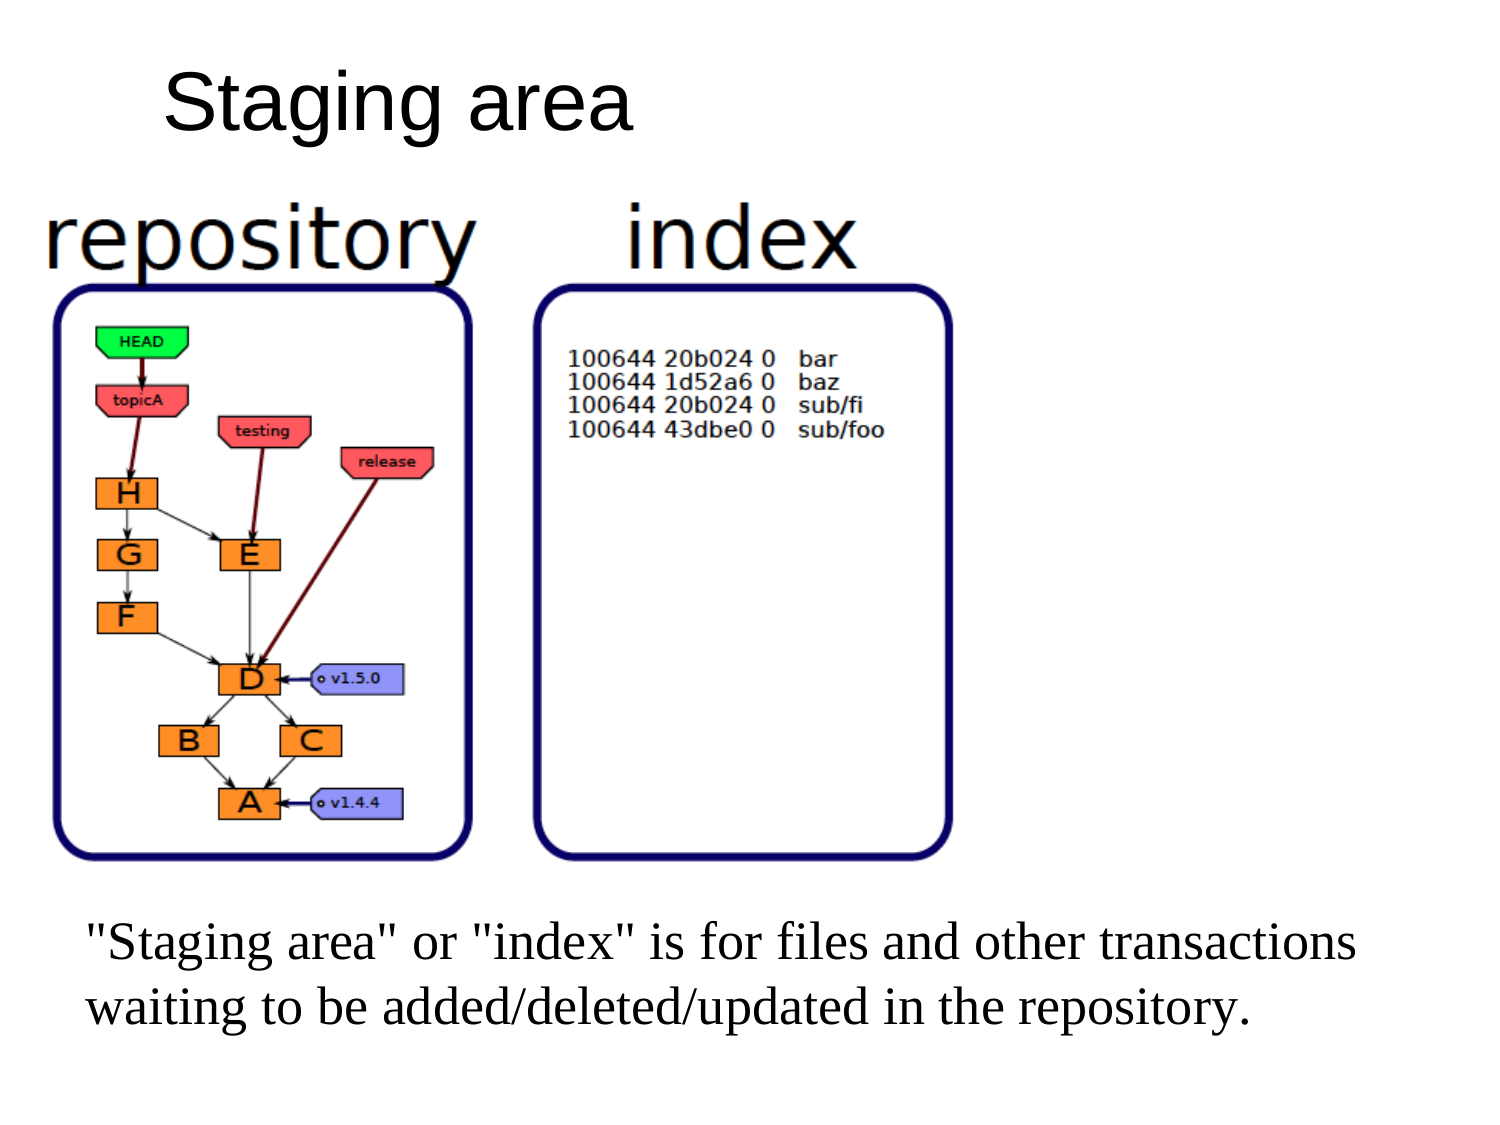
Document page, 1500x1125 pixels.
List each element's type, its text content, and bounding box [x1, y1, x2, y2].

text_box "Staging area" or "index" is for files and other transactions waiting to be added/deleted/updated in the repository. [70, 897, 1441, 1033]
title Staging area [0, 0, 1500, 188]
picture [45, 195, 964, 871]
